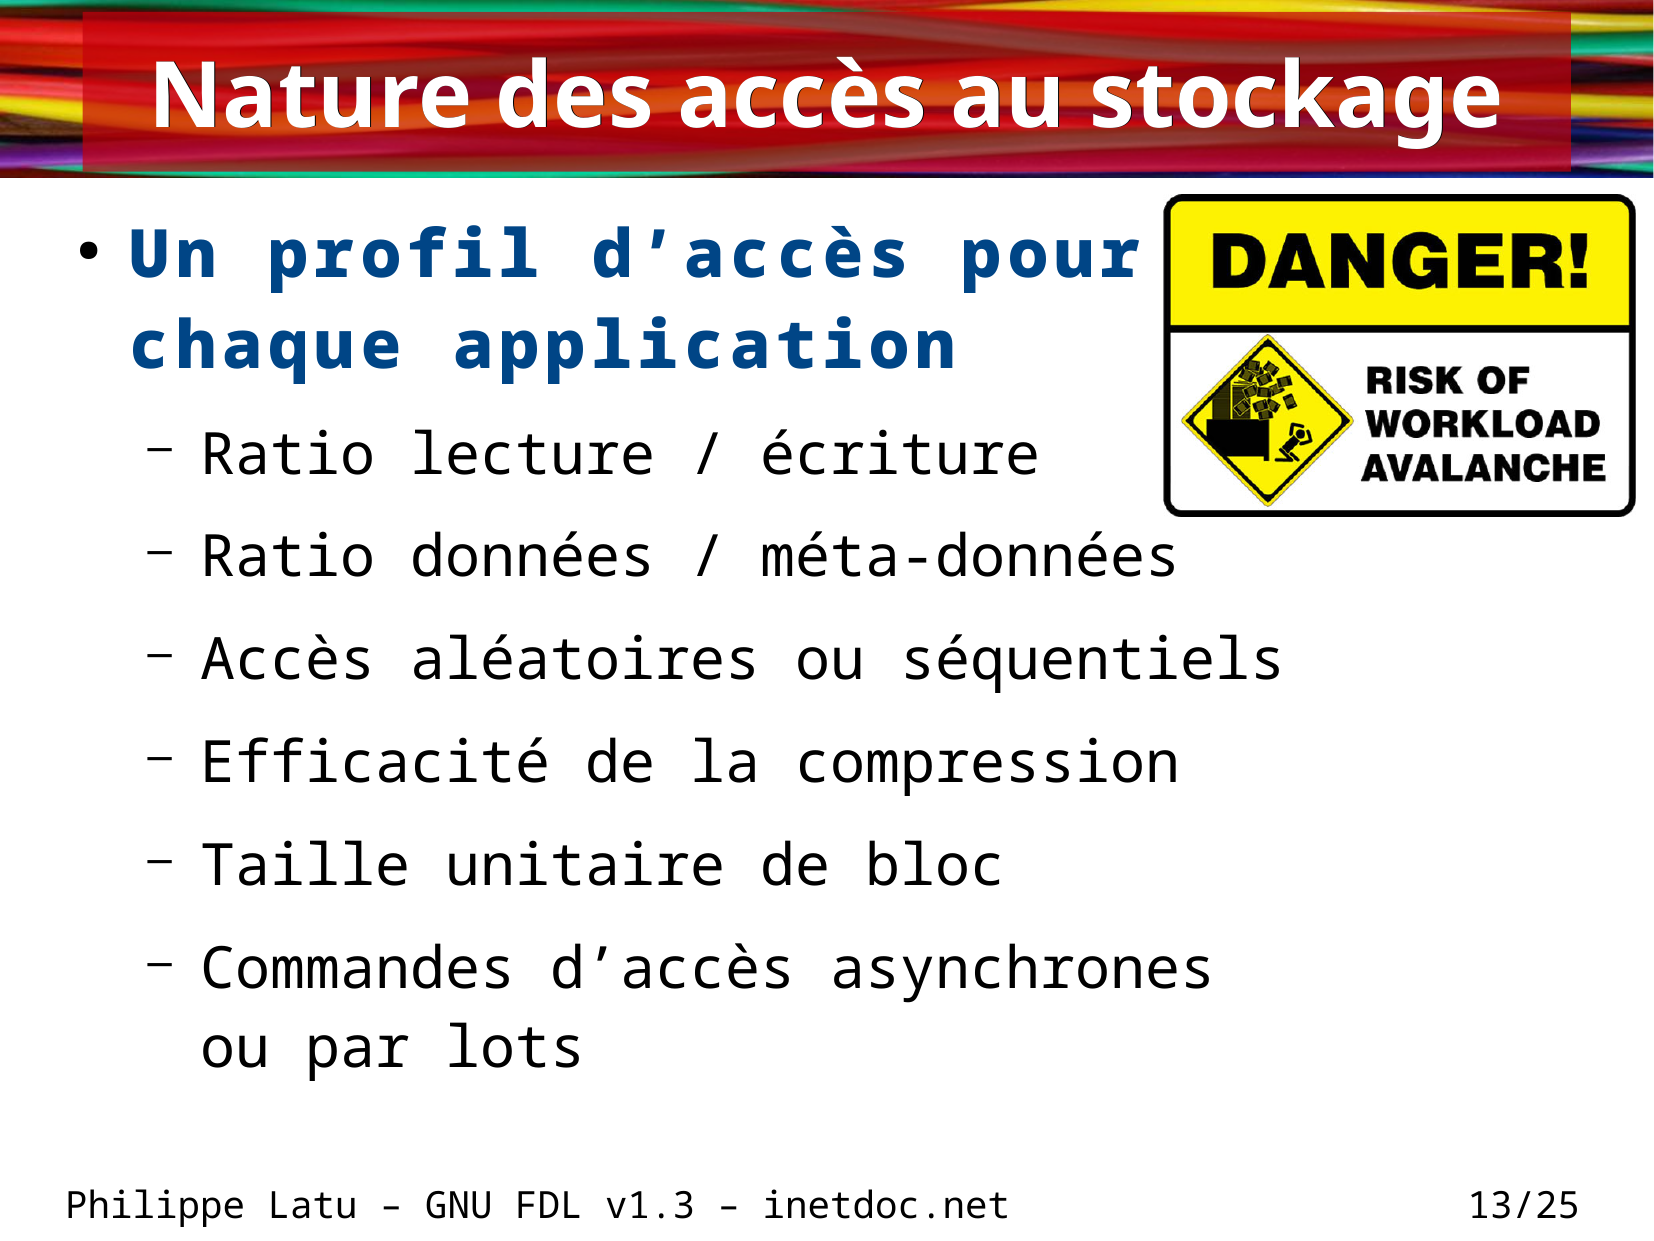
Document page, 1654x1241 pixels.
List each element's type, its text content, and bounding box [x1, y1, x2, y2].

title Nature des accès au stockage [82, 11, 1571, 172]
list Un profil d’accès pour chaque application Ratio lecture / écriture Ratio données / méta-données Accès aléatoires ou séquentiels Efficacité de la compression Taille unitaire de bloc Commandes d’accès asynchrones ou par lots [59, 206, 1288, 1098]
picture [1163, 194, 1636, 517]
text_box Philippe Latu – GNU FDL v1.3 – inetdoc.net <numéro>/25 [59, 1133, 1595, 1237]
picture [0, 0, 1654, 178]
